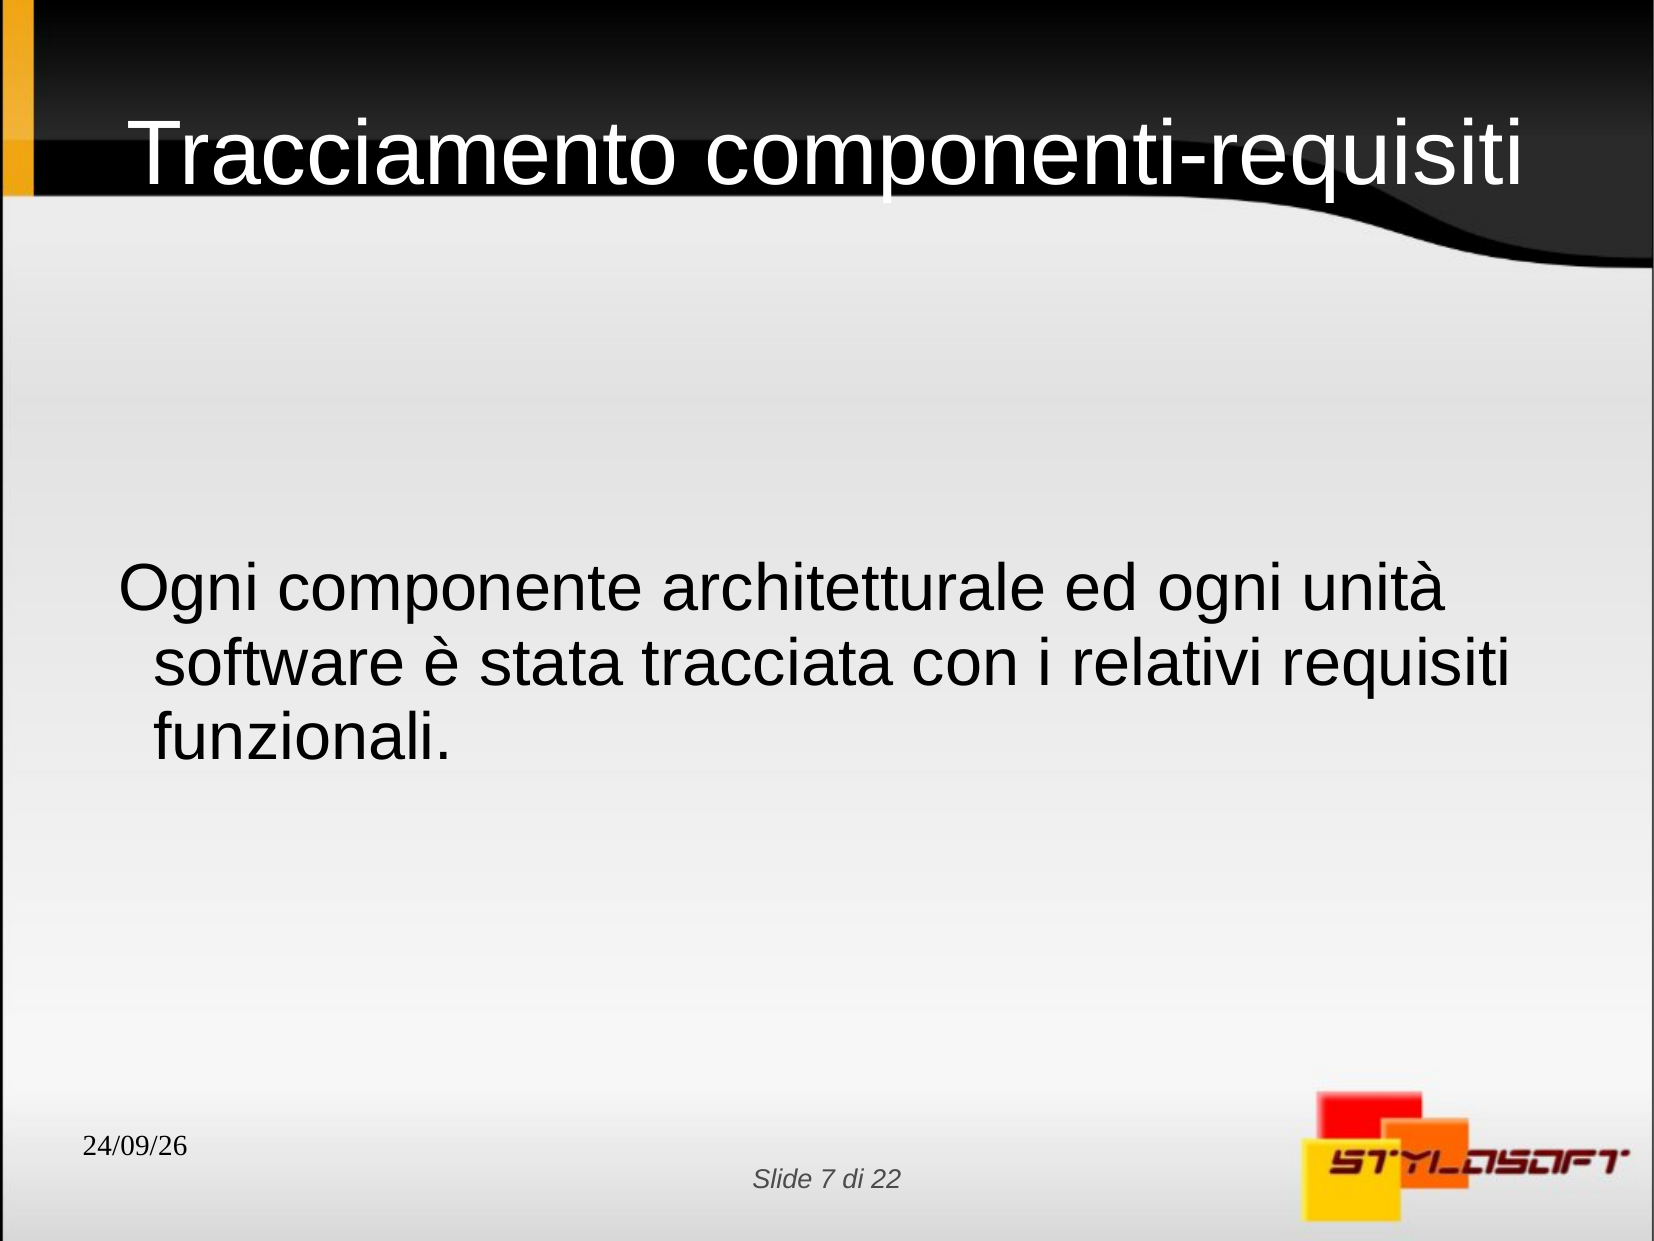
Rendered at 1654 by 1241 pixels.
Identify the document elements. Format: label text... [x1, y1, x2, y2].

title Tracciamento componenti-requisiti [82, 49, 1571, 257]
picture [0, 0, 1654, 1156]
subtitle Ogni componente architetturale ed ogni unità software è stata tracciata con i relativi requisiti funzionali. [82, 297, 1571, 1102]
text_box Slide <numero> di 22 [0, 1156, 1654, 1241]
